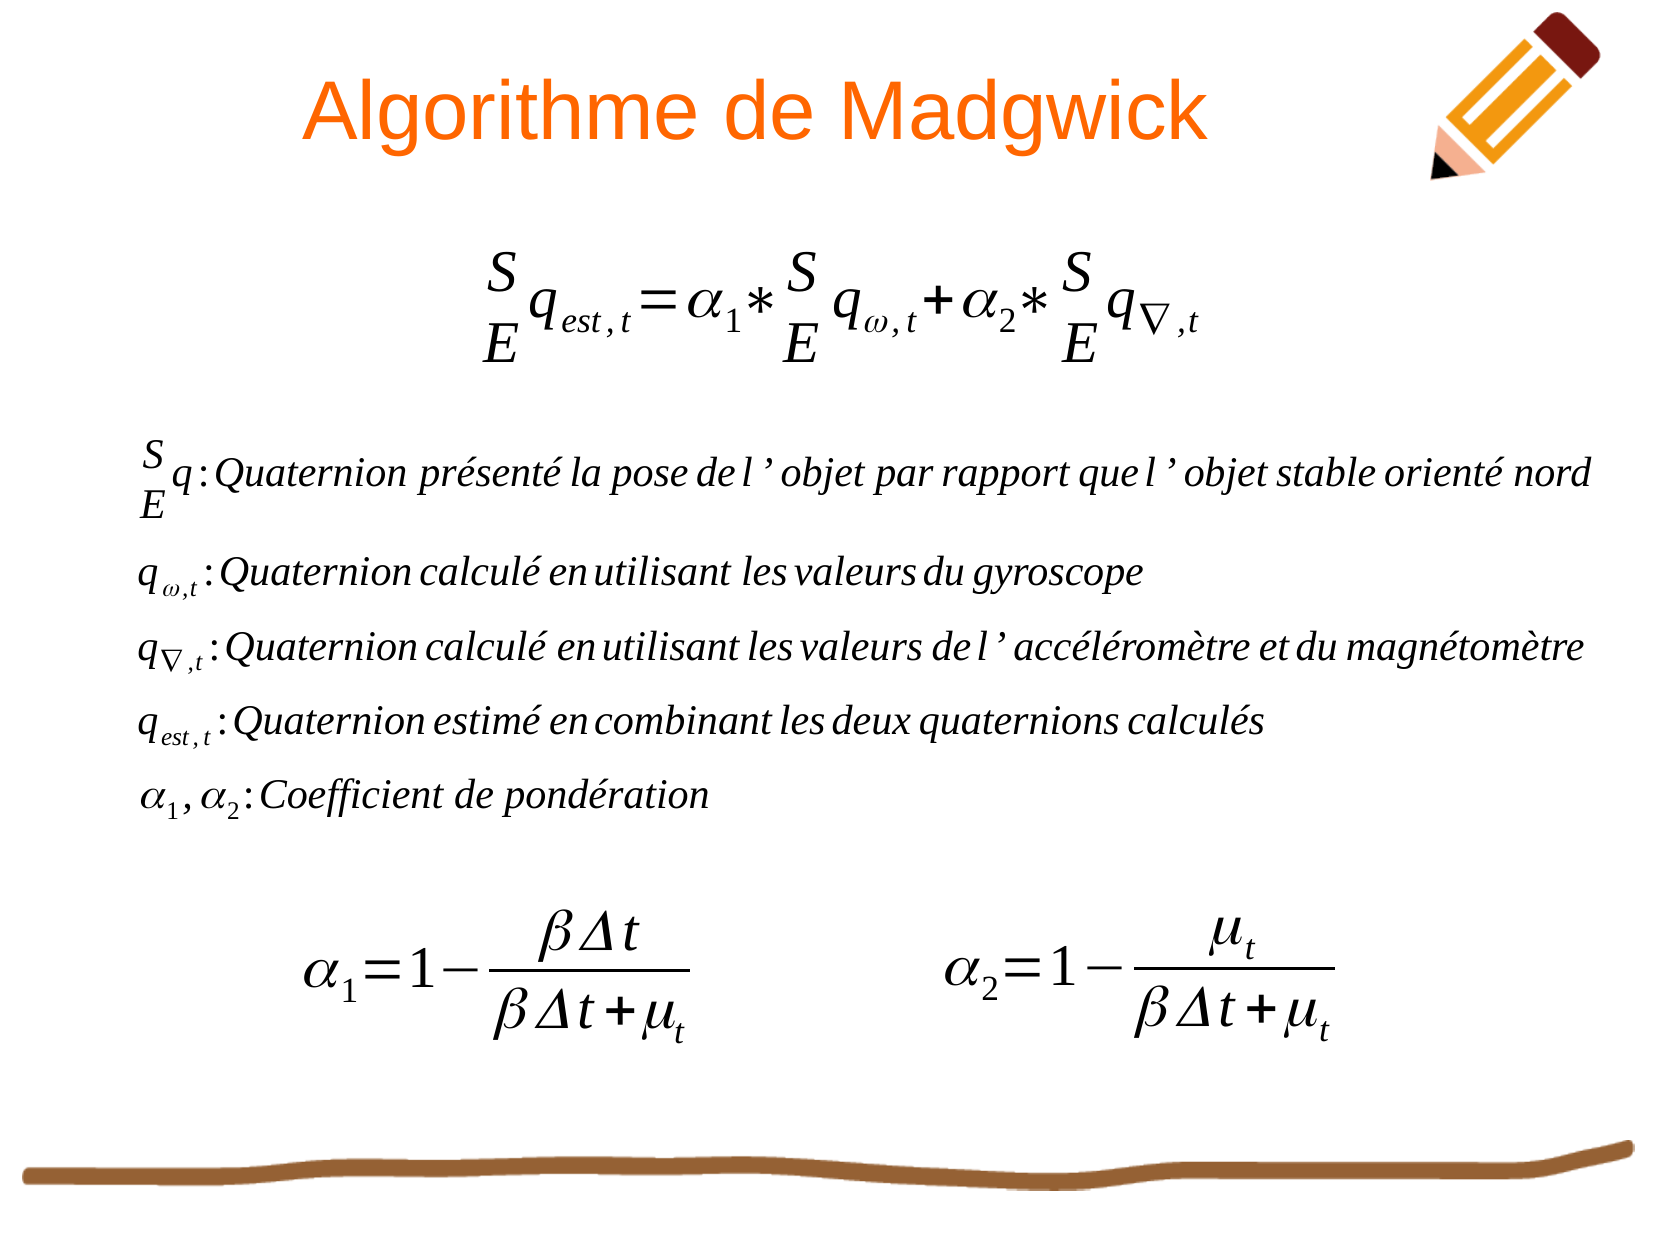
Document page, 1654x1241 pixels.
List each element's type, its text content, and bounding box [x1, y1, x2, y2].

title Algorithme de Madgwick [82, 49, 1430, 172]
chart [126, 425, 1604, 528]
picture [22, 1140, 1635, 1191]
chart [285, 898, 709, 1051]
chart [126, 548, 1157, 602]
picture [1430, 12, 1601, 181]
chart [925, 915, 1351, 1049]
chart [465, 240, 1216, 376]
chart [126, 771, 721, 826]
chart [126, 697, 1277, 751]
chart [126, 623, 1596, 677]
